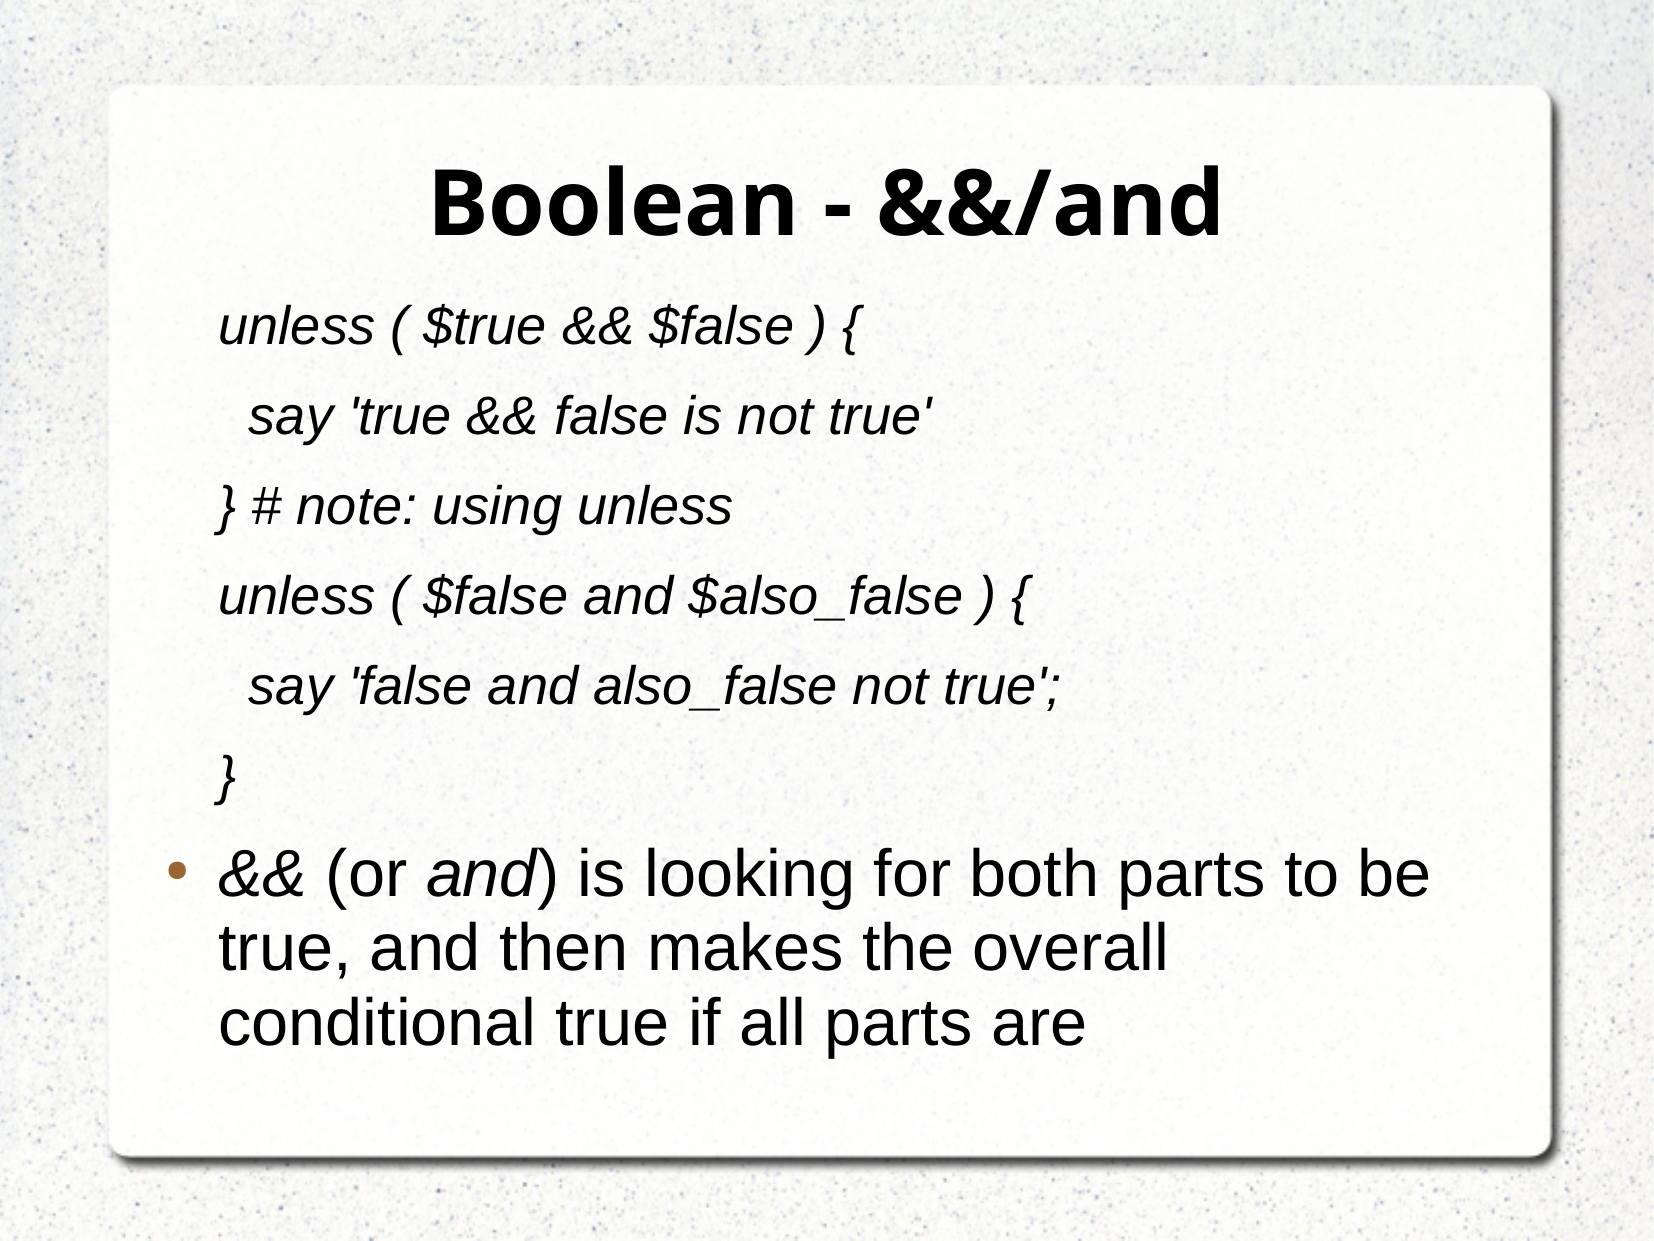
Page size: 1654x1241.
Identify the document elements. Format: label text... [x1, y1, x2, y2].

list unless ( $true && $false ) { say 'true && false is not true' } # note: using unless unless ( $false and $also_false ) { say 'false and also_false not true'; } && (or and) is looking for both parts to be true, and then makes the overall conditional true if all parts are [147, 295, 1506, 1060]
picture [0, 0, 1654, 1241]
title Boolean - &&/and [118, 96, 1536, 304]
